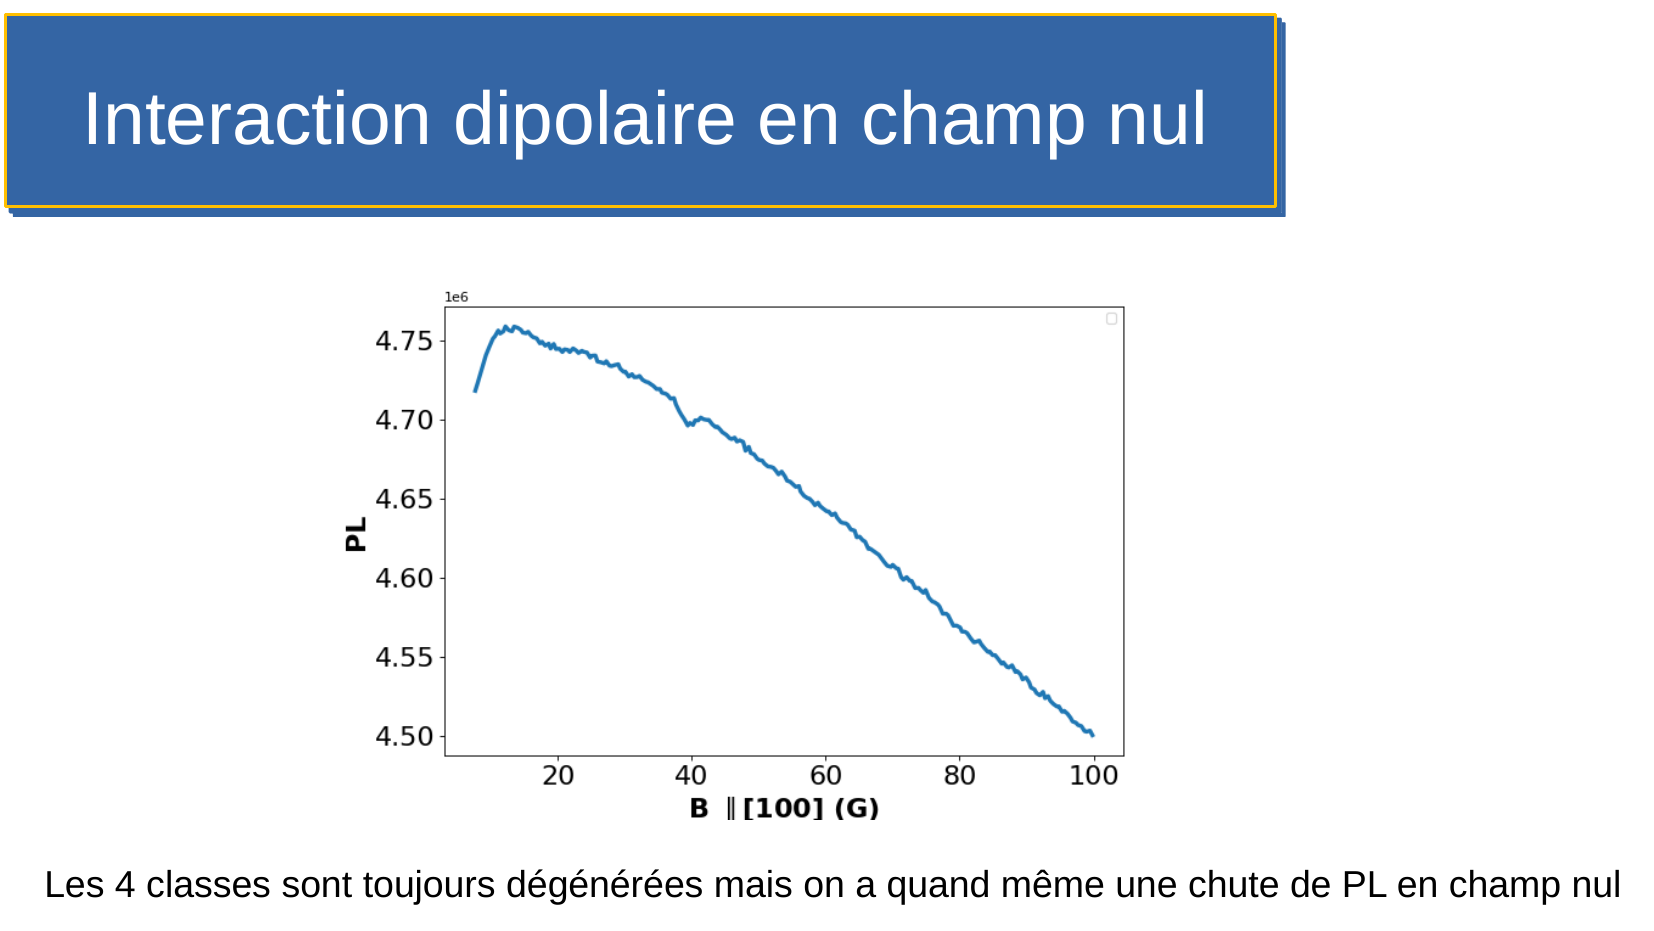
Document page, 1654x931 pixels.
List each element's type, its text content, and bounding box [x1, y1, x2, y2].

title Interaction dipolaire en champ nul [82, 44, 1235, 192]
picture [335, 236, 1211, 820]
text_box Les 4 classes sont toujours dégénérées mais on a quand même une chute de PL en champ nul [29, 856, 1648, 914]
